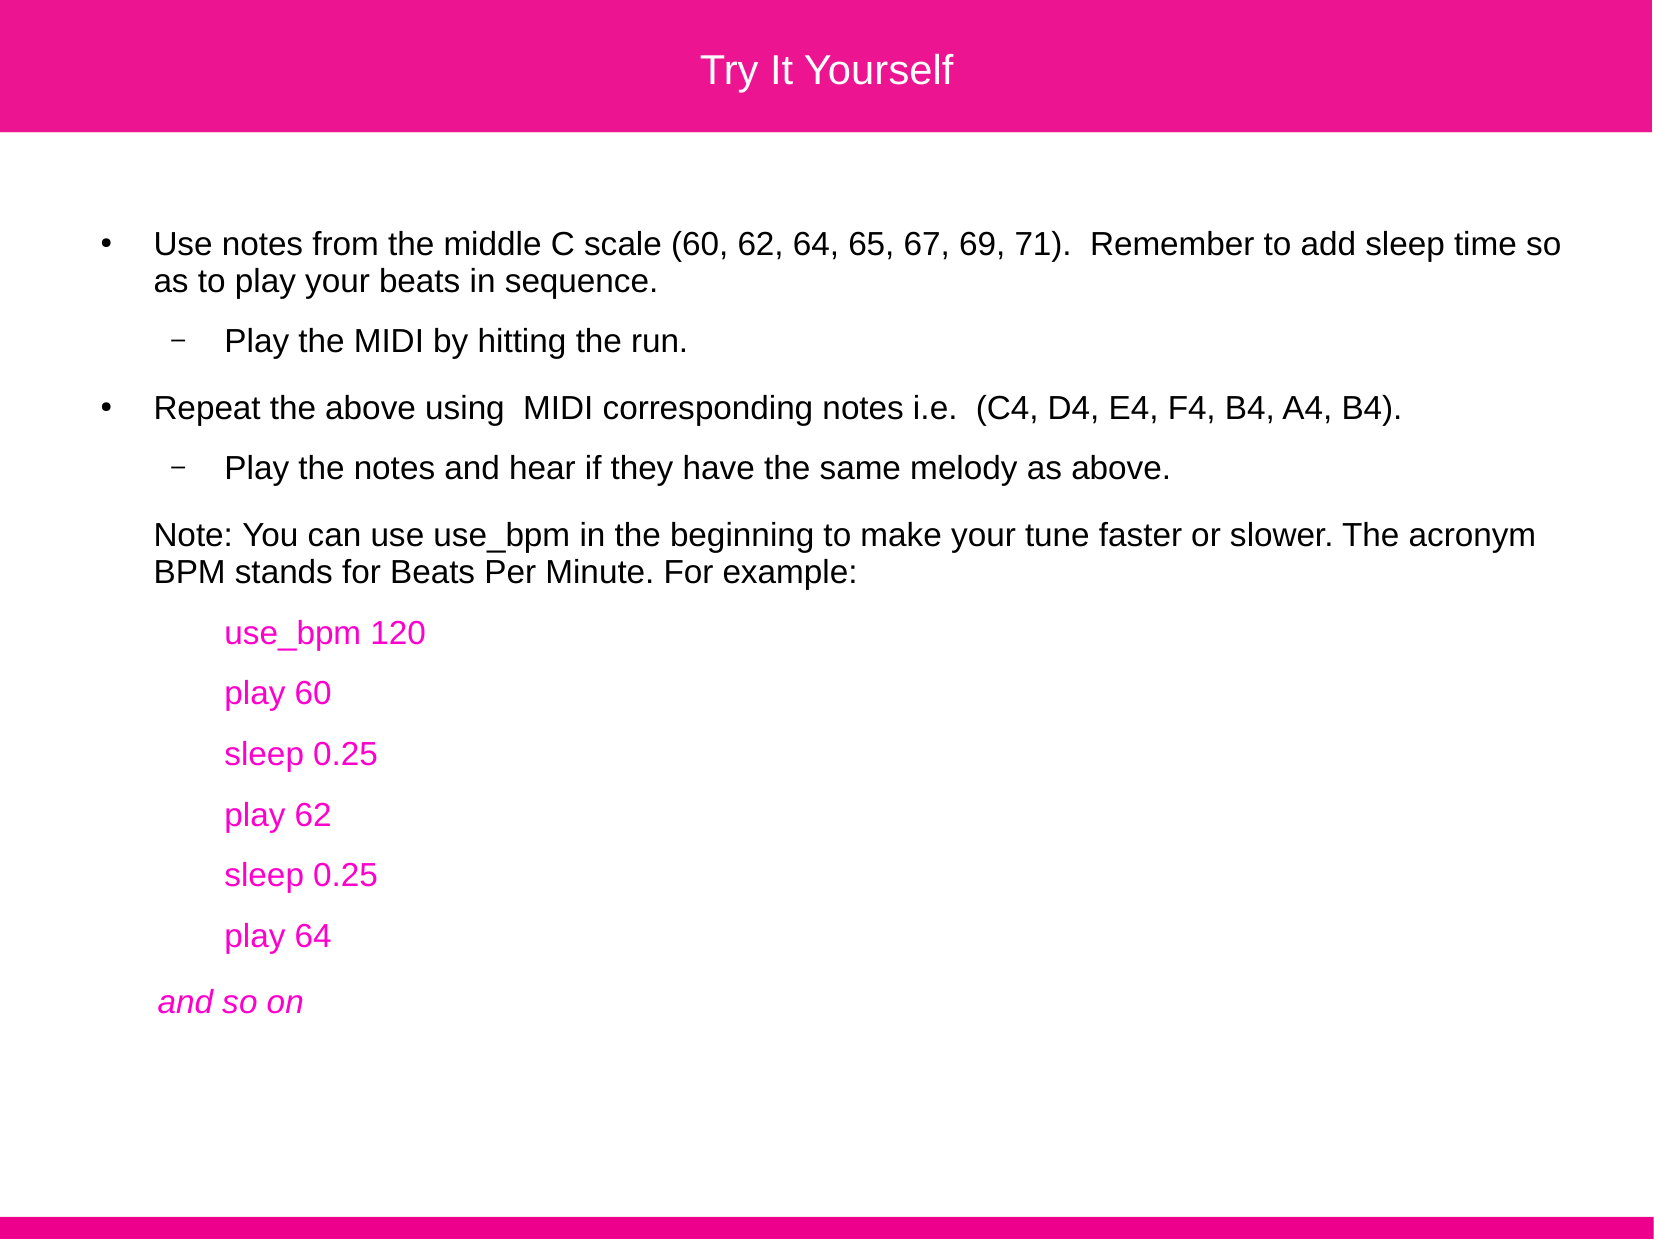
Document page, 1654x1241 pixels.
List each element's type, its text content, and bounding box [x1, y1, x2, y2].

title Try It Yourself [82, 46, 1571, 94]
list Use notes from the middle C scale (60, 62, 64, 65, 67, 69, 71). Remember to add sleep time so as to play your beats in sequence. Play the MIDI by hitting the run. Repeat the above using MIDI corresponding notes i.e. (C4, D4, E4, F4, B4, A4, B4). Play the notes and hear if they have the same melody as above. Note: You can use use_bpm in the beginning to make your tune faster or slower. The acronym BPM stands for Beats Per Minute. For example: use_bpm 120 play 60 sleep 0.25 play 62 sleep 0.25 play 64 and so on [82, 225, 1571, 1111]
picture [0, 0, 1654, 1241]
